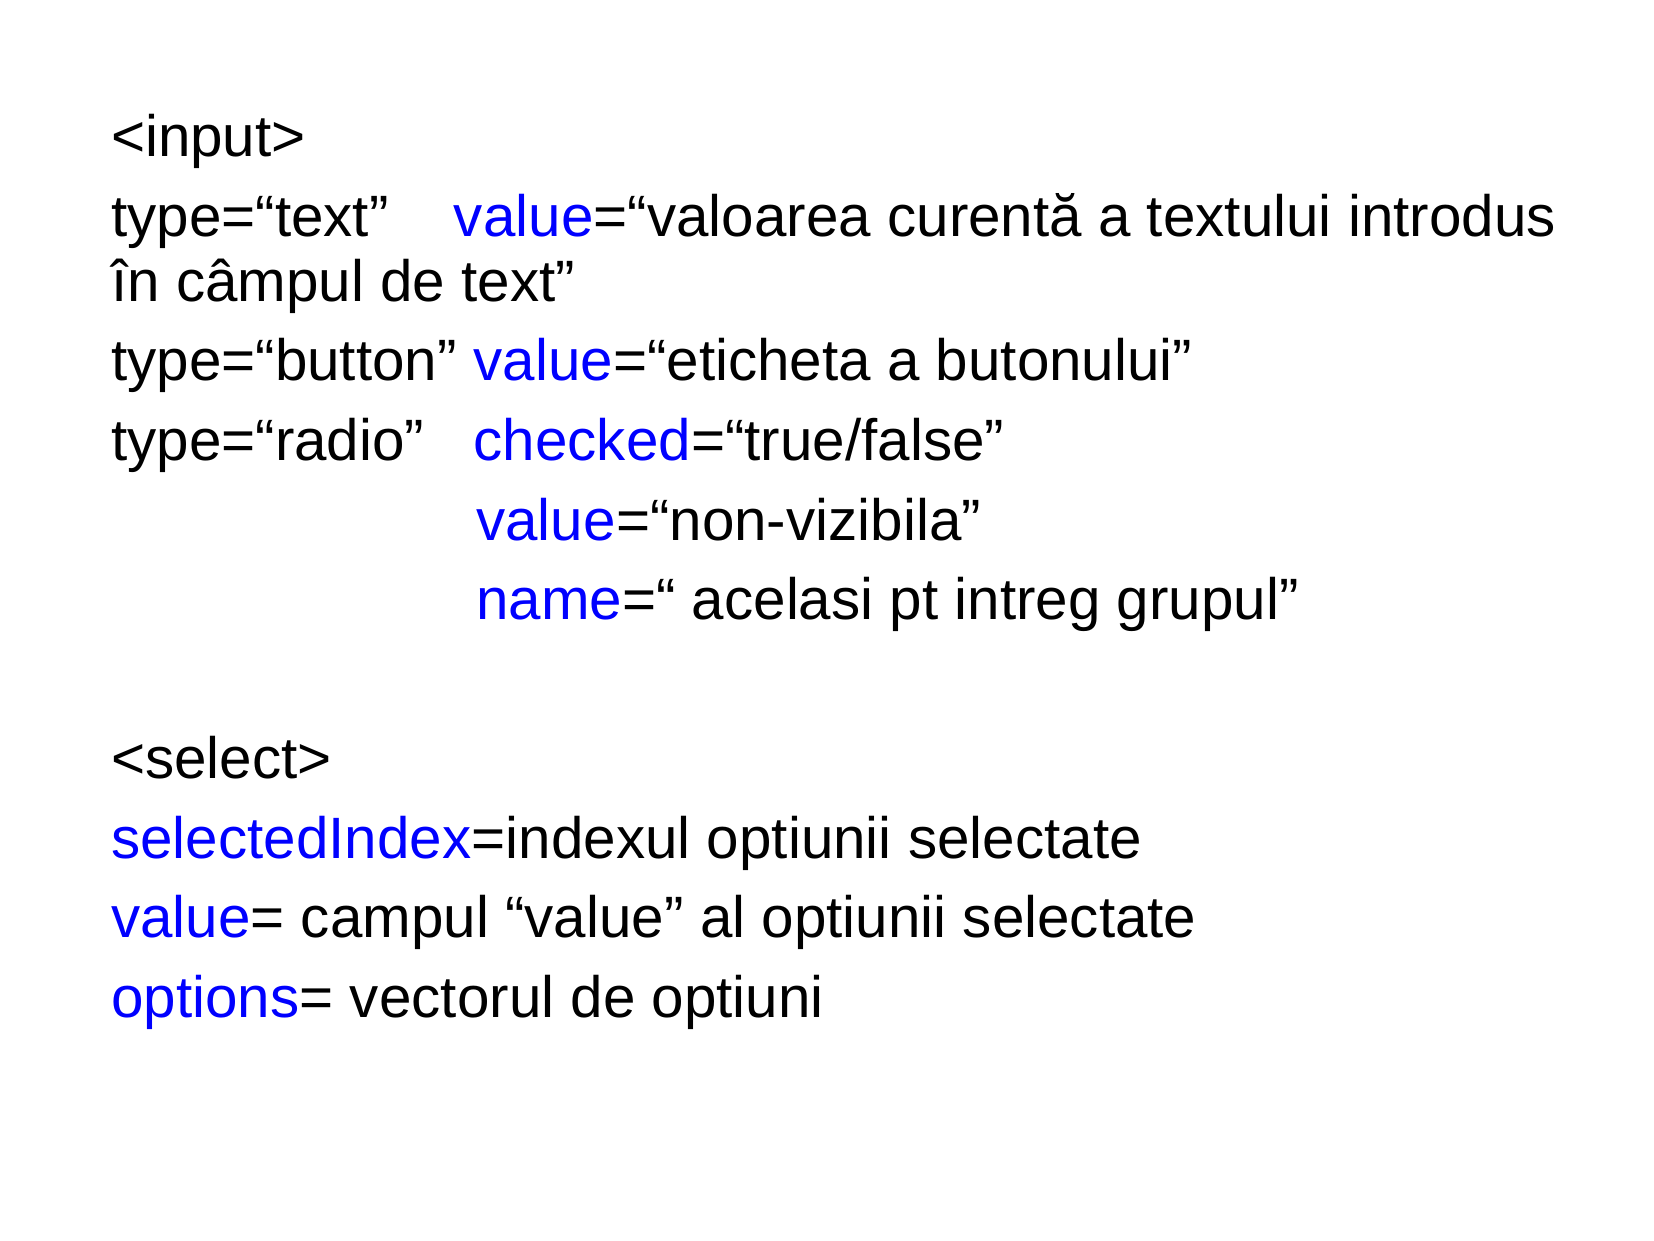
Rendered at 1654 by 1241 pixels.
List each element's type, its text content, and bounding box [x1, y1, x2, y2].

text_box <input> type=“text” value=“valoarea curentă a textului introdus în câmpul de text” type=“button” value=“eticheta a butonului” type=“radio” checked=“true/false” value=“non-vizibila” name=“ acelasi pt intreg grupul” <select> selectedIndex=indexul optiunii selectate value= campul “value” al optiunii selectate options= vectorul de optiuni [96, 96, 1585, 1199]
